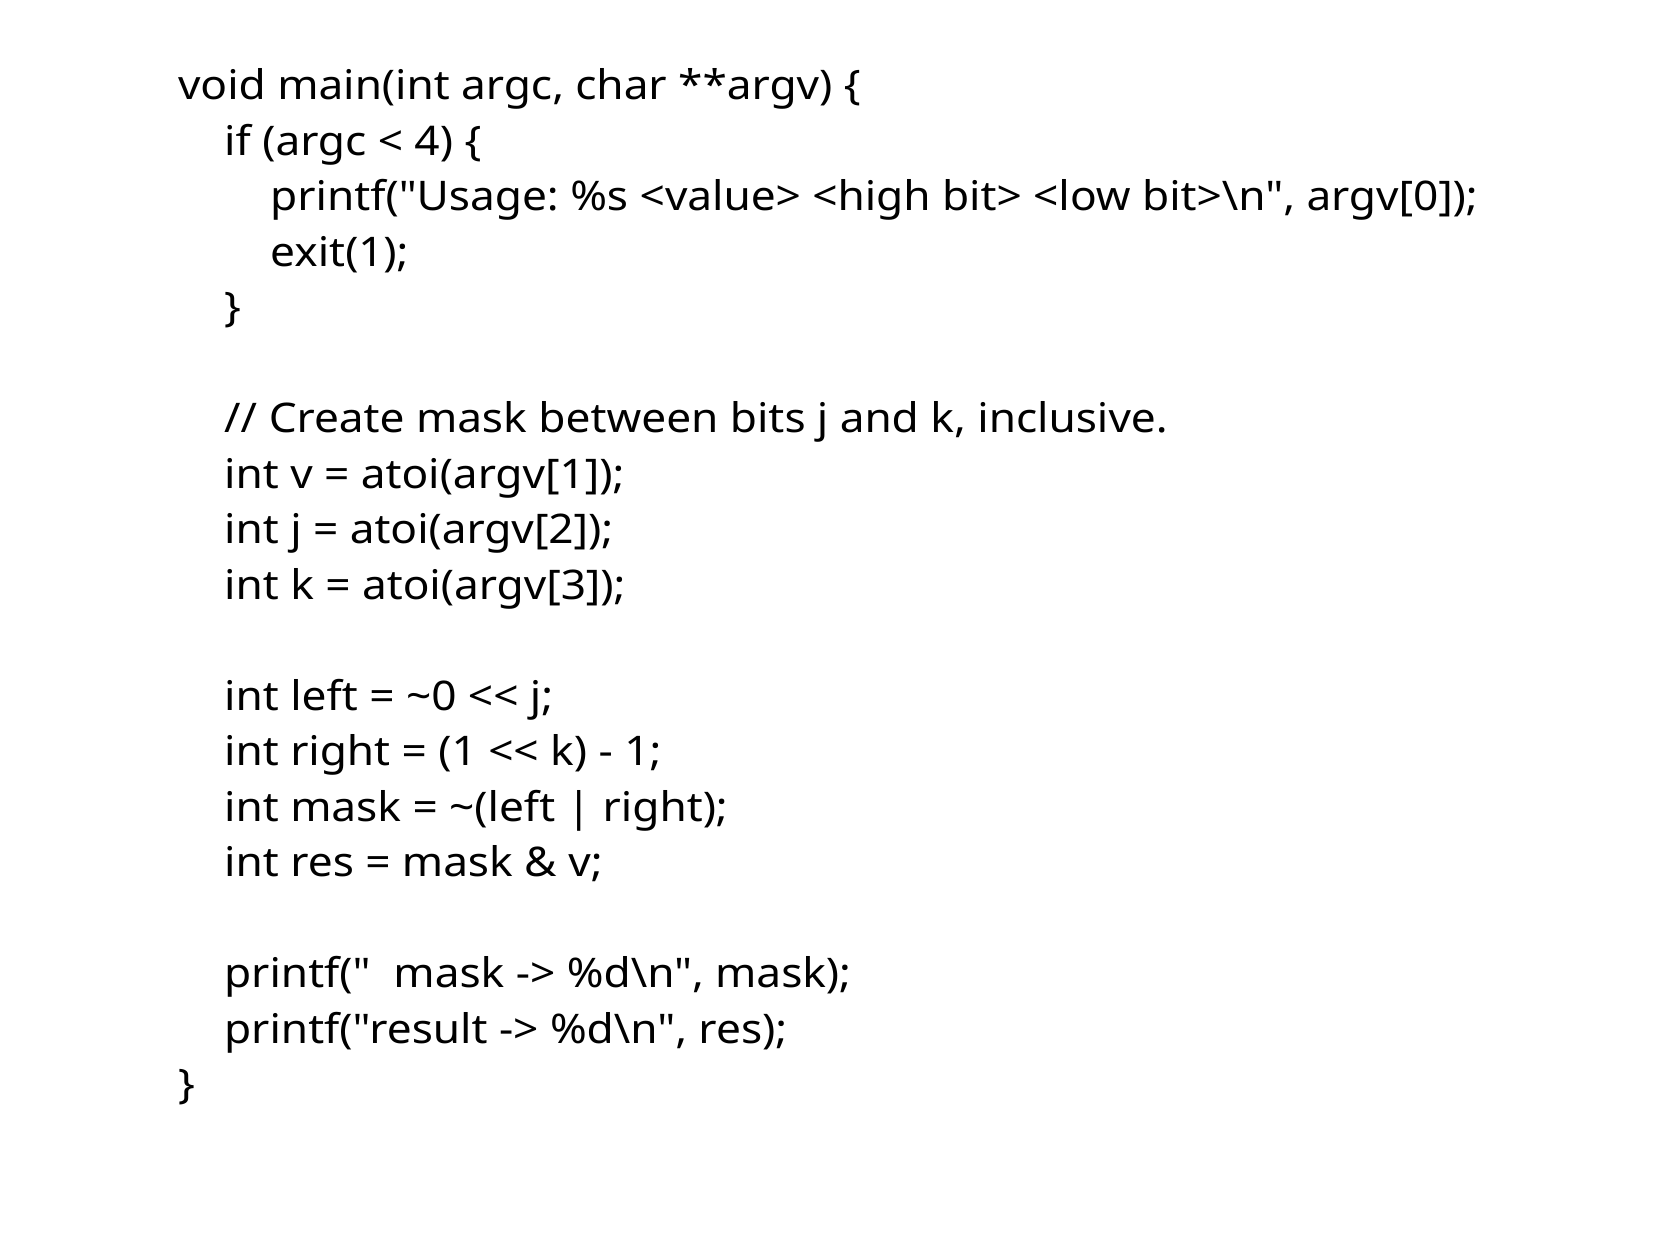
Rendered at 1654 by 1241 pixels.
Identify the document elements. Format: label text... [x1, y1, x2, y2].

text_box void main(int argc, char **argv) { if (argc < 4) { printf("Usage: %s <value> <high bit> <low bit>\n", argv[0]); exit(1); } // Create mask between bits j and k, inclusive. int v = atoi(argv[1]); int j = atoi(argv[2]); int k = atoi(argv[3]); int left = ~0 << j; int right = (1 << k) - 1; int mask = ~(left | right); int res = mask & v; printf(" mask -> %d\n", mask); printf("result -> %d\n", res); } [163, 48, 1499, 1124]
